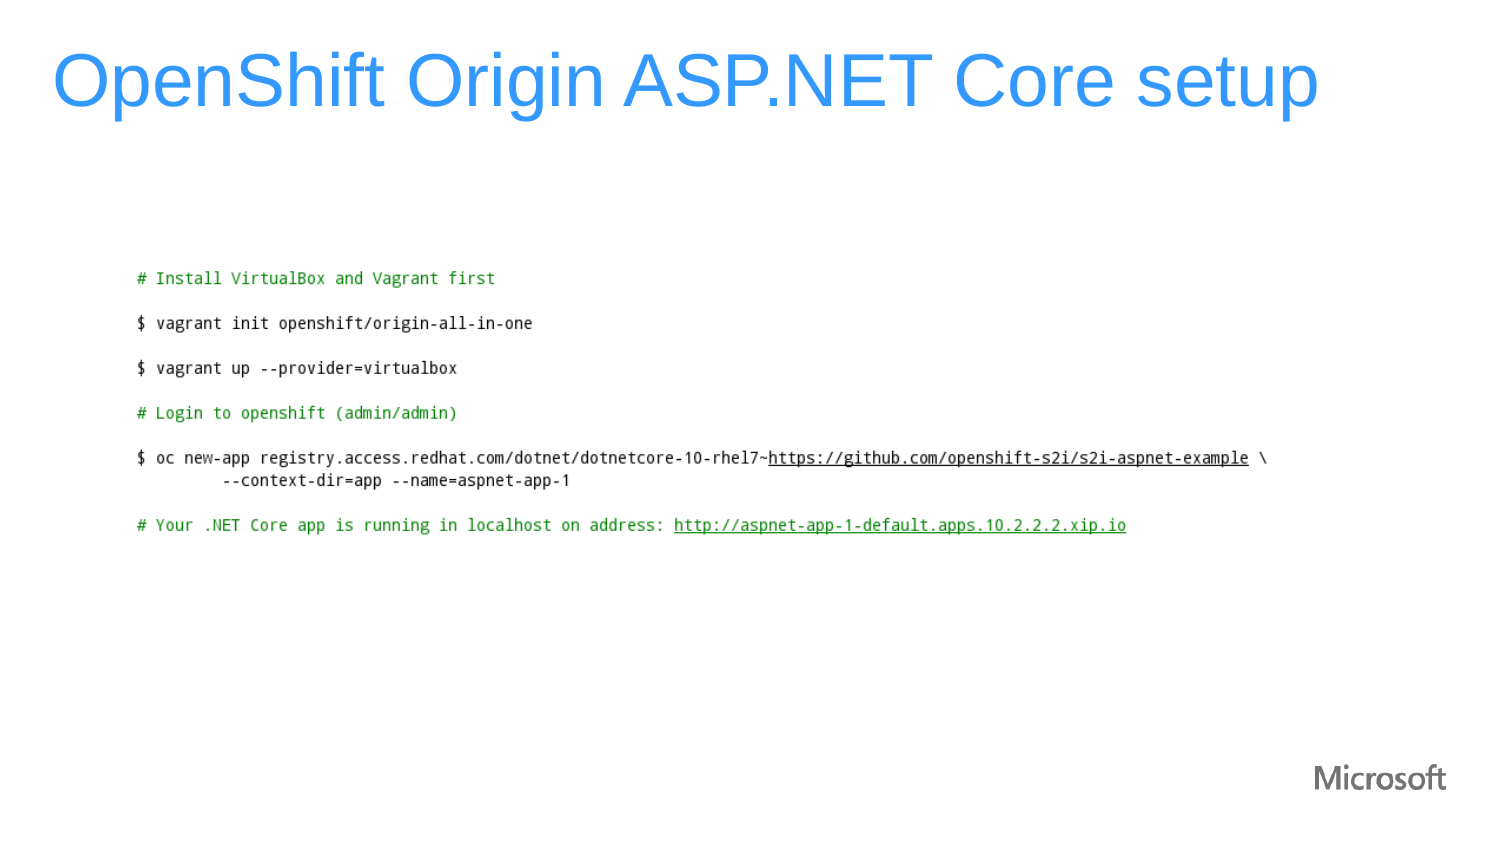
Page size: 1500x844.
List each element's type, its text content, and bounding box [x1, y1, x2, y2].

picture [1315, 764, 1500, 844]
picture [129, 263, 1276, 544]
text_box OpenShift Origin ASP.NET Core setup [37, 23, 1439, 674]
